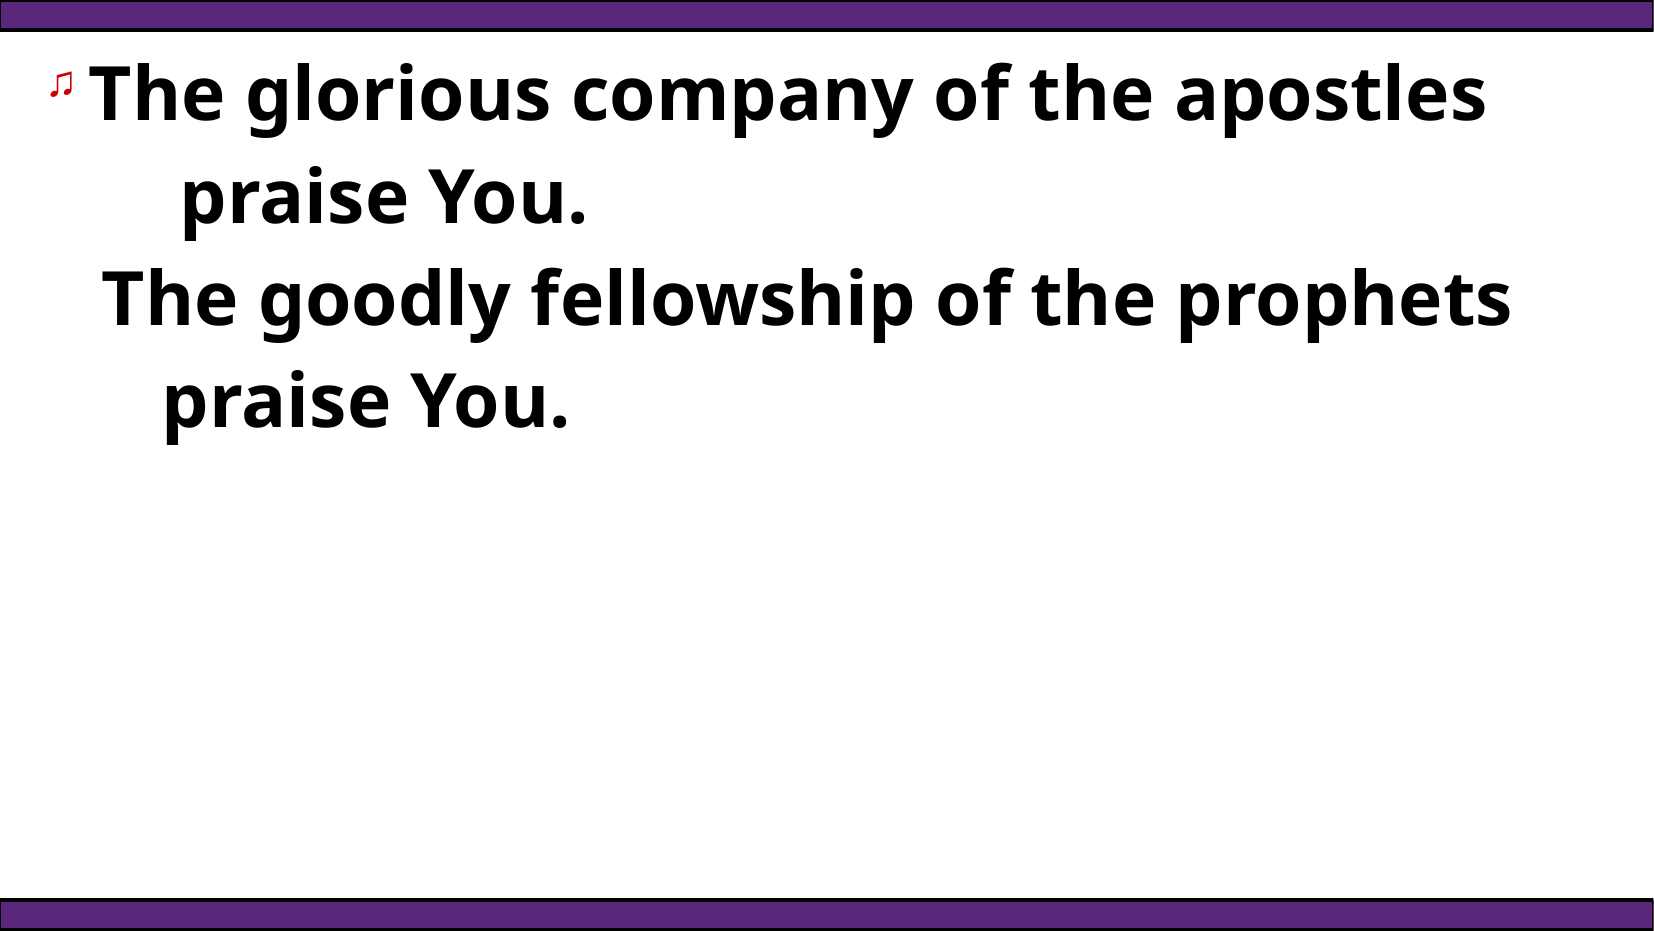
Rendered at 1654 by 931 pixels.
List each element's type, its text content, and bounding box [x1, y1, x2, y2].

picture [0, 31, 1654, 900]
text_box ♫ The glorious company of the apostles praise You. The goodly fellowship of the prophets praise You. [30, 33, 1591, 448]
text_box [0, 900, 1654, 931]
text_box [0, 0, 1654, 31]
